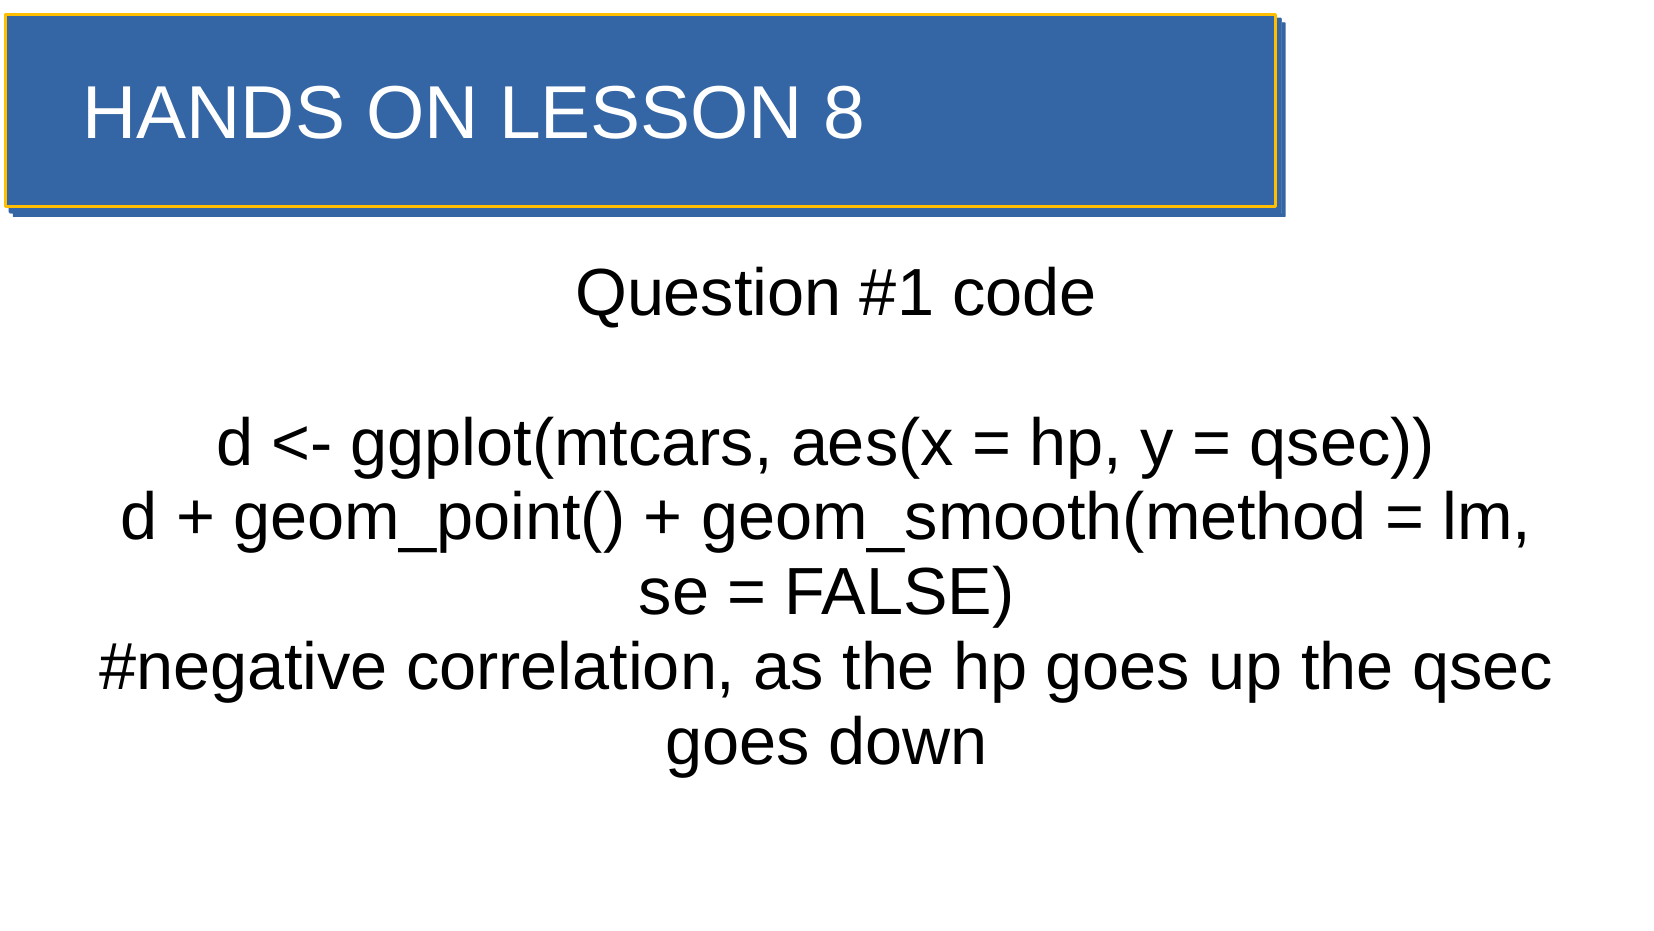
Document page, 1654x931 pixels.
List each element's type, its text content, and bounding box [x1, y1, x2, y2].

subtitle Question #1 code d <- ggplot(mtcars, aes(x = hp, y = qsec)) d + geom_point() + geom_smooth(method = lm, se = FALSE) #negative correlation, as the hp goes up the qsec goes down [88, 236, 1565, 798]
title HANDS ON LESSON 8 [82, 35, 1235, 189]
